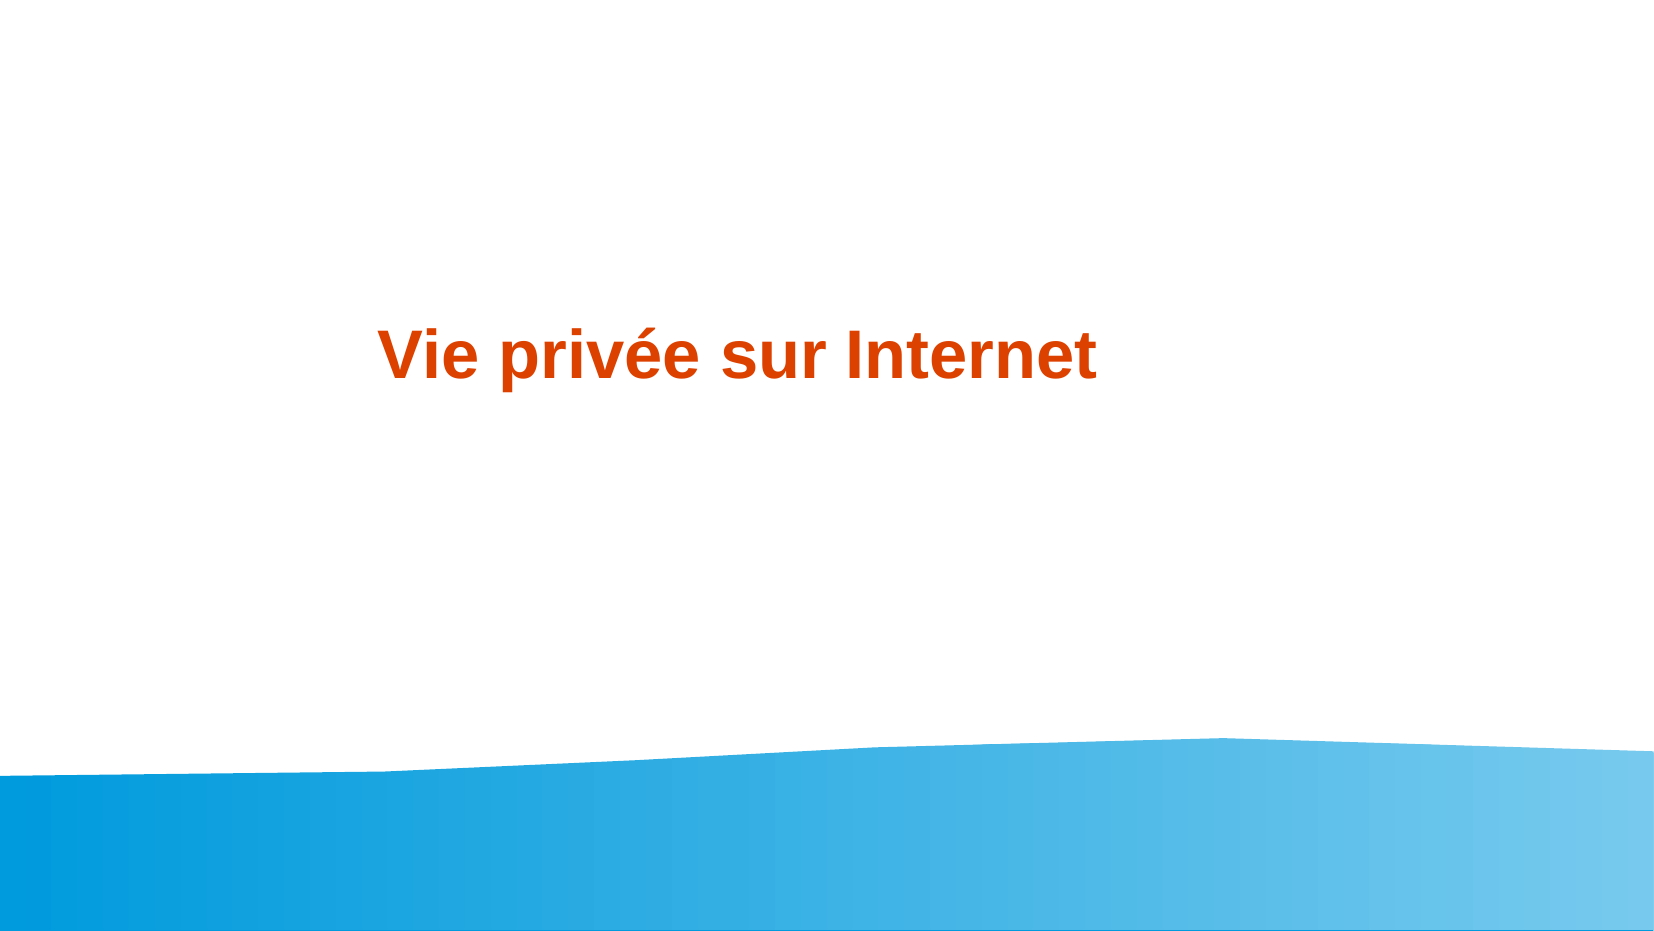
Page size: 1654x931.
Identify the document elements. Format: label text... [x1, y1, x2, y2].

title Vie privée sur Internet [0, 265, 1477, 443]
